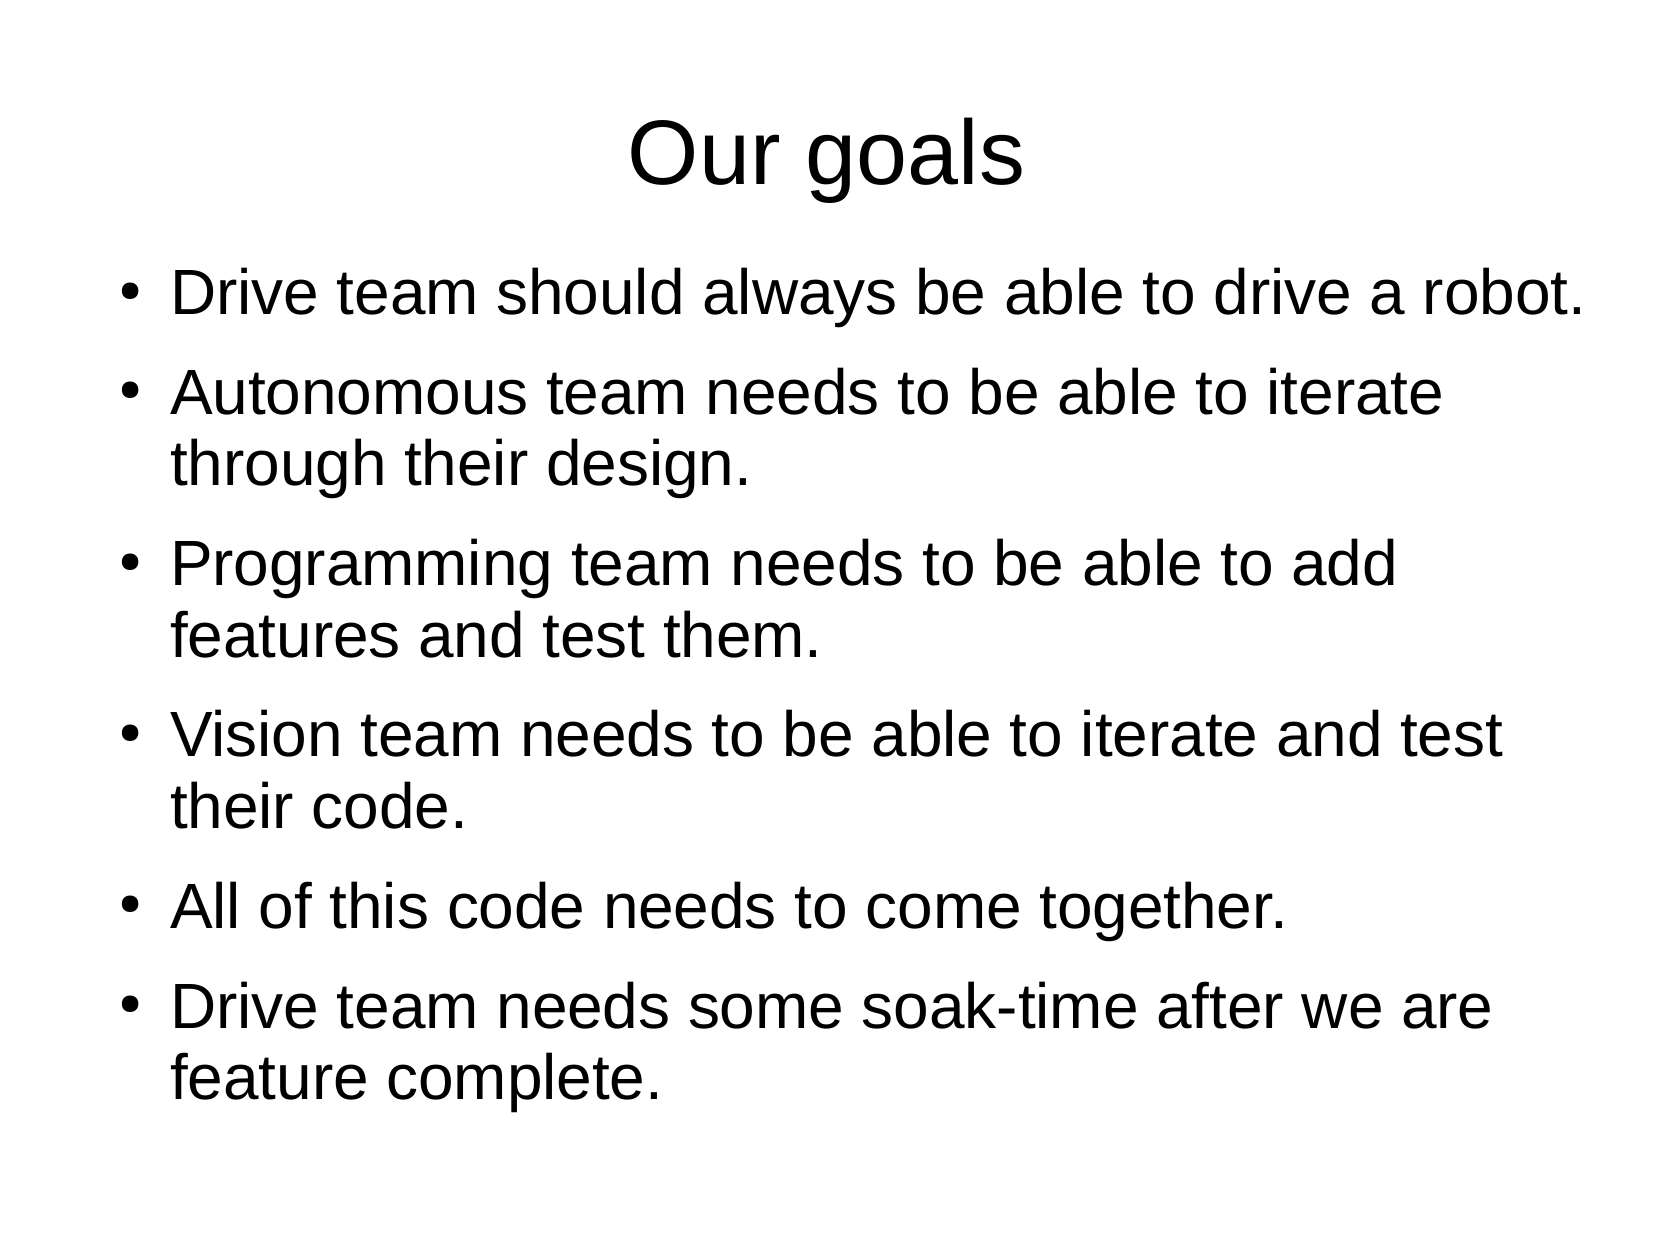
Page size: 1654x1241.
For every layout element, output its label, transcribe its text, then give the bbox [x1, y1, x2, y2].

title Our goals [82, 49, 1571, 257]
list Drive team should always be able to drive a robot. Autonomous team needs to be able to iterate through their design. Programming team needs to be able to add features and test them. Vision team needs to be able to iterate and test their code. All of this code needs to come together. Drive team needs some soak-time after we are feature complete. [101, 256, 1591, 1156]
